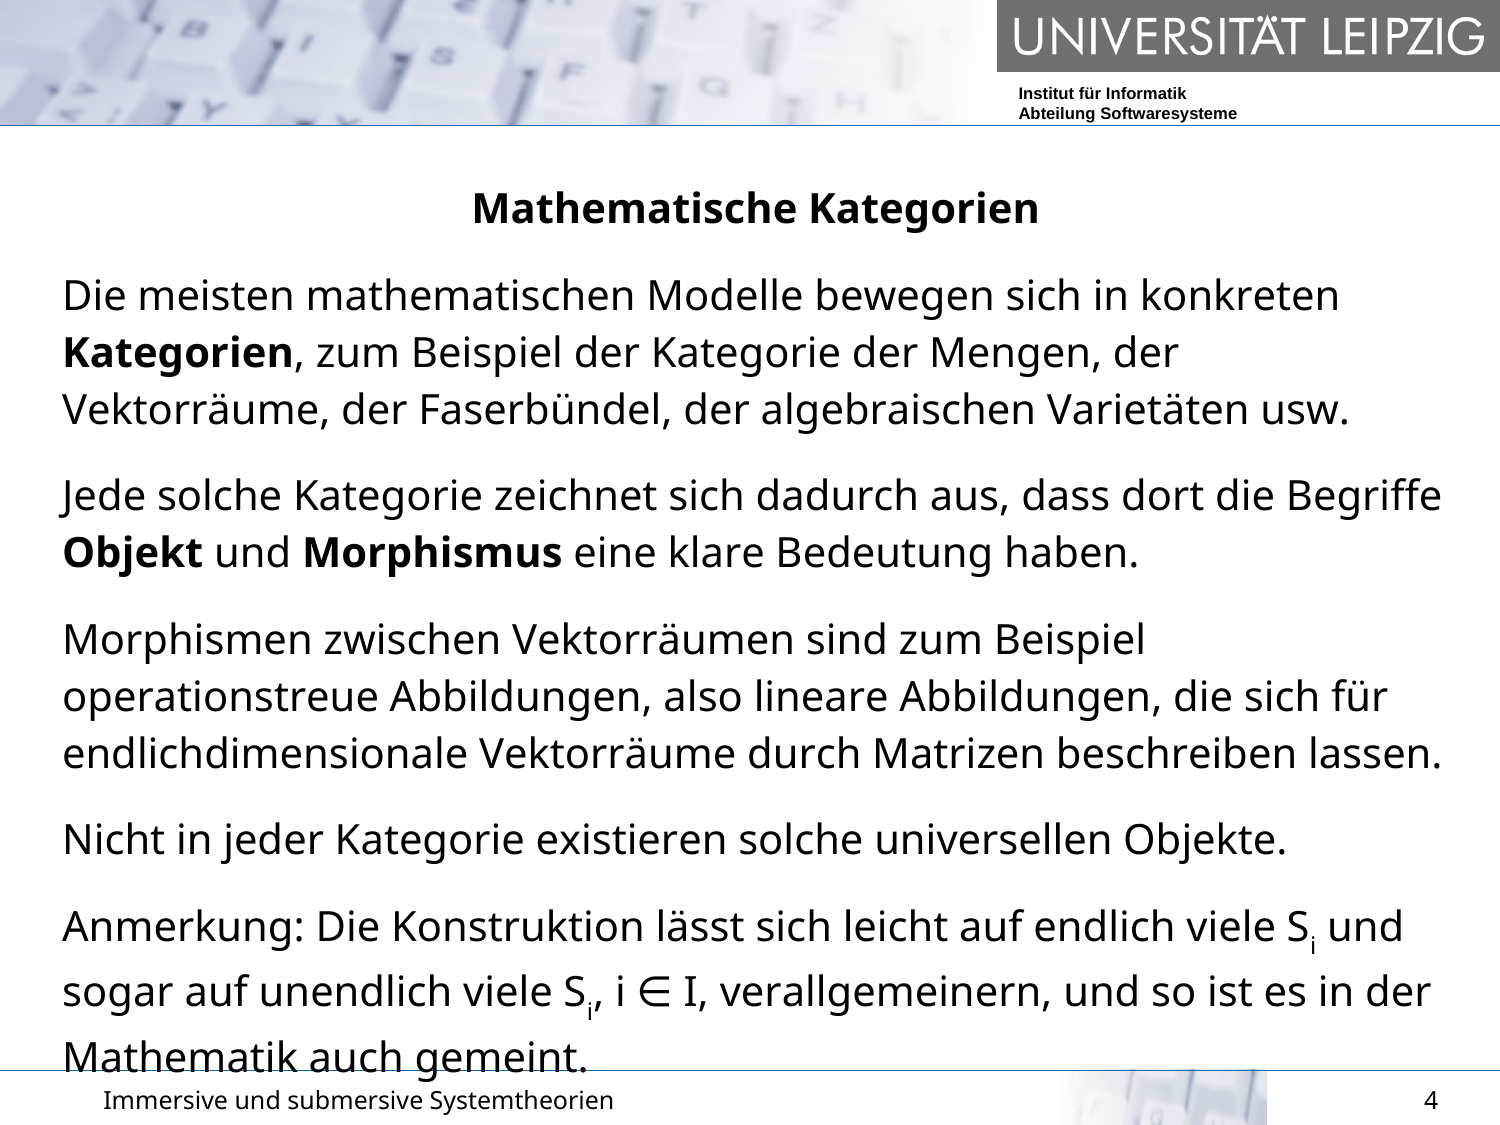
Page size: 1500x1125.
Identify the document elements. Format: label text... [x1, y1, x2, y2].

list Mathematische Kategorien Die meisten mathematischen Modelle bewegen sich in konkreten Kategorien, zum Beispiel der Kategorie der Mengen, der Vektorräume, der Faserbündel, der algebraischen Varietäten usw. Jede solche Kategorie zeichnet sich dadurch aus, dass dort die Begriffe Objekt und Morphismus eine klare Bedeutung haben. Morphismen zwischen Vektorräumen sind zum Beispiel operationstreue Abbildungen, also lineare Abbildungen, die sich für endlichdimensionale Vektorräume durch Matrizen beschreiben lassen. Nicht in jeder Kategorie existieren solche universellen Objekte. Anmerkung: Die Konstruktion lässt sich leicht auf endlich viele Si und sogar auf unendlich viele Si, i ∈ I, verallgemeinern, und so ist es in der Mathematik auch gemeint. [47, 171, 1465, 1065]
picture [1057, 1071, 1267, 1125]
picture [0, 0, 1500, 125]
